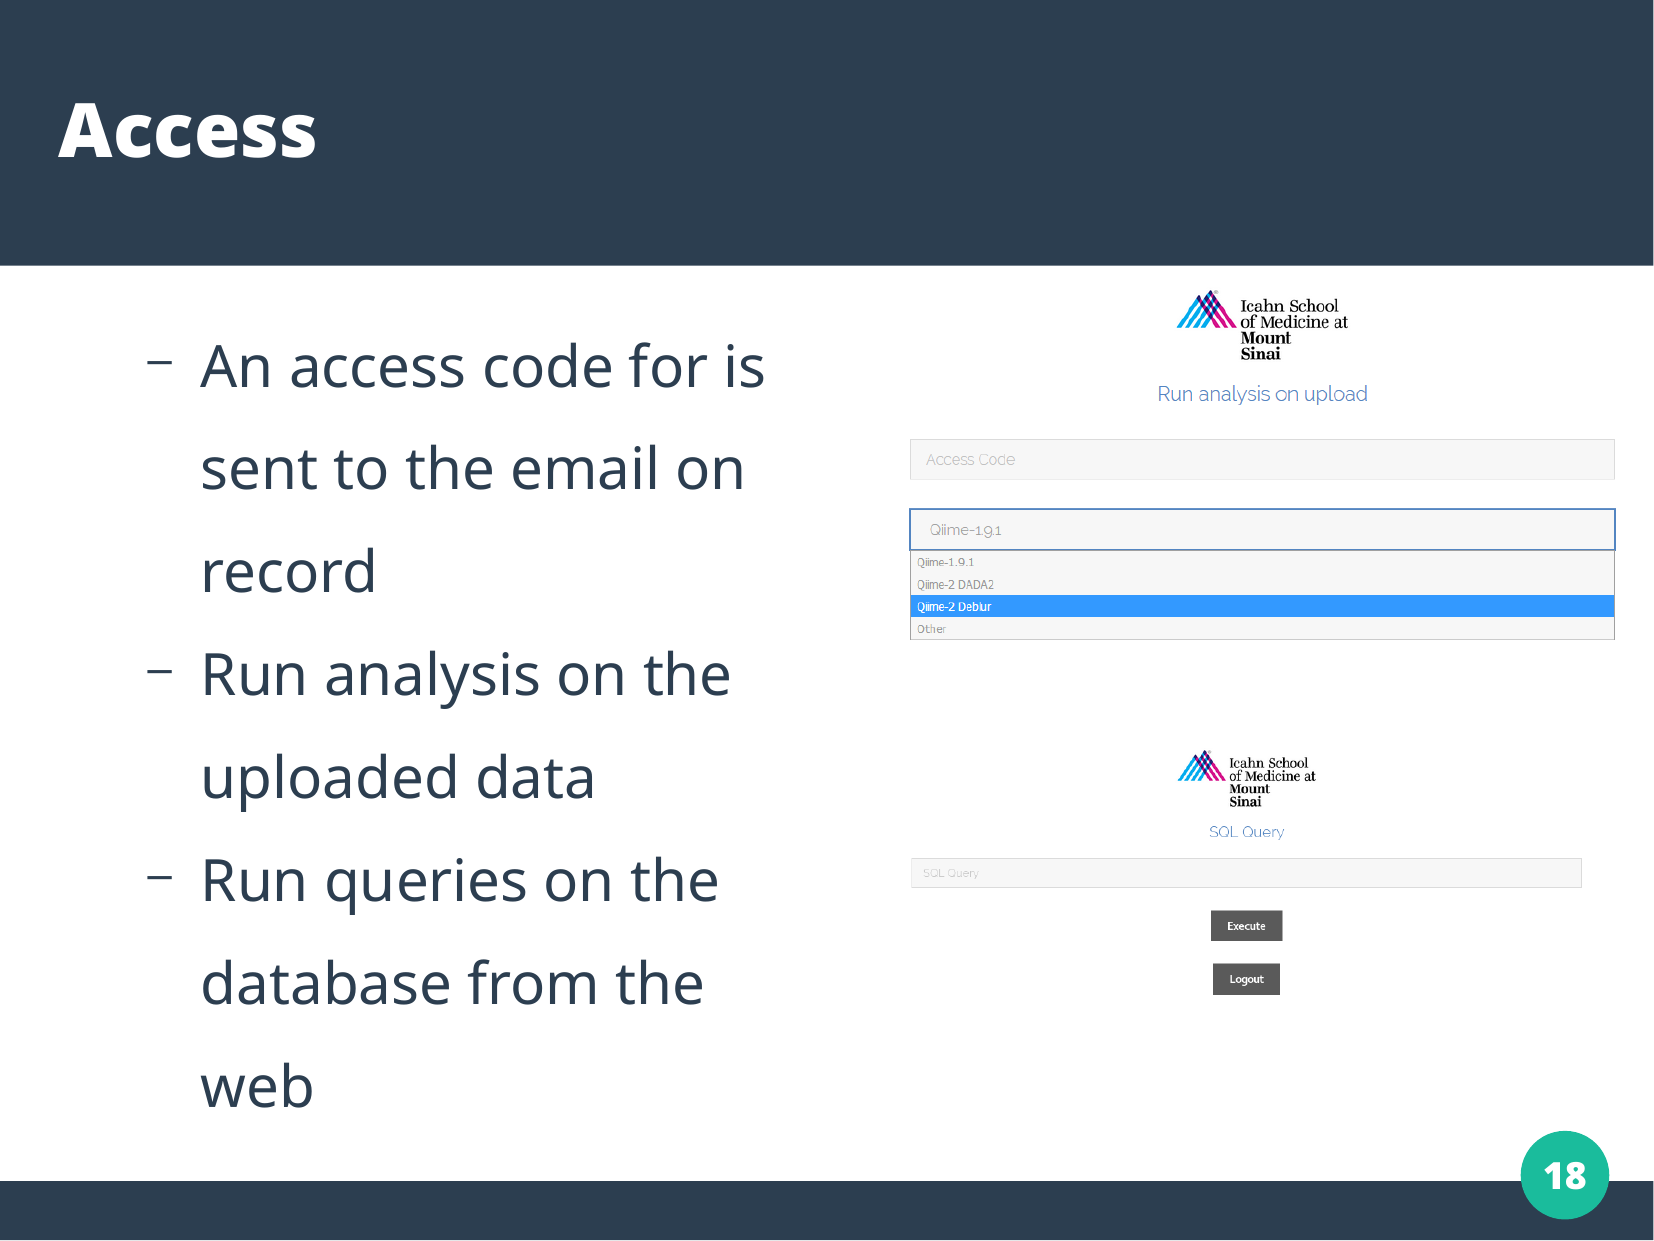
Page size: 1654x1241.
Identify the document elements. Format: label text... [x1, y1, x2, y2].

list An access code for is sent to the email on record Run analysis on the uploaded data Run queries on the database from the web [59, 324, 1595, 1152]
title Access [59, 49, 1595, 207]
picture [870, 270, 1654, 715]
picture [885, 734, 1610, 1087]
